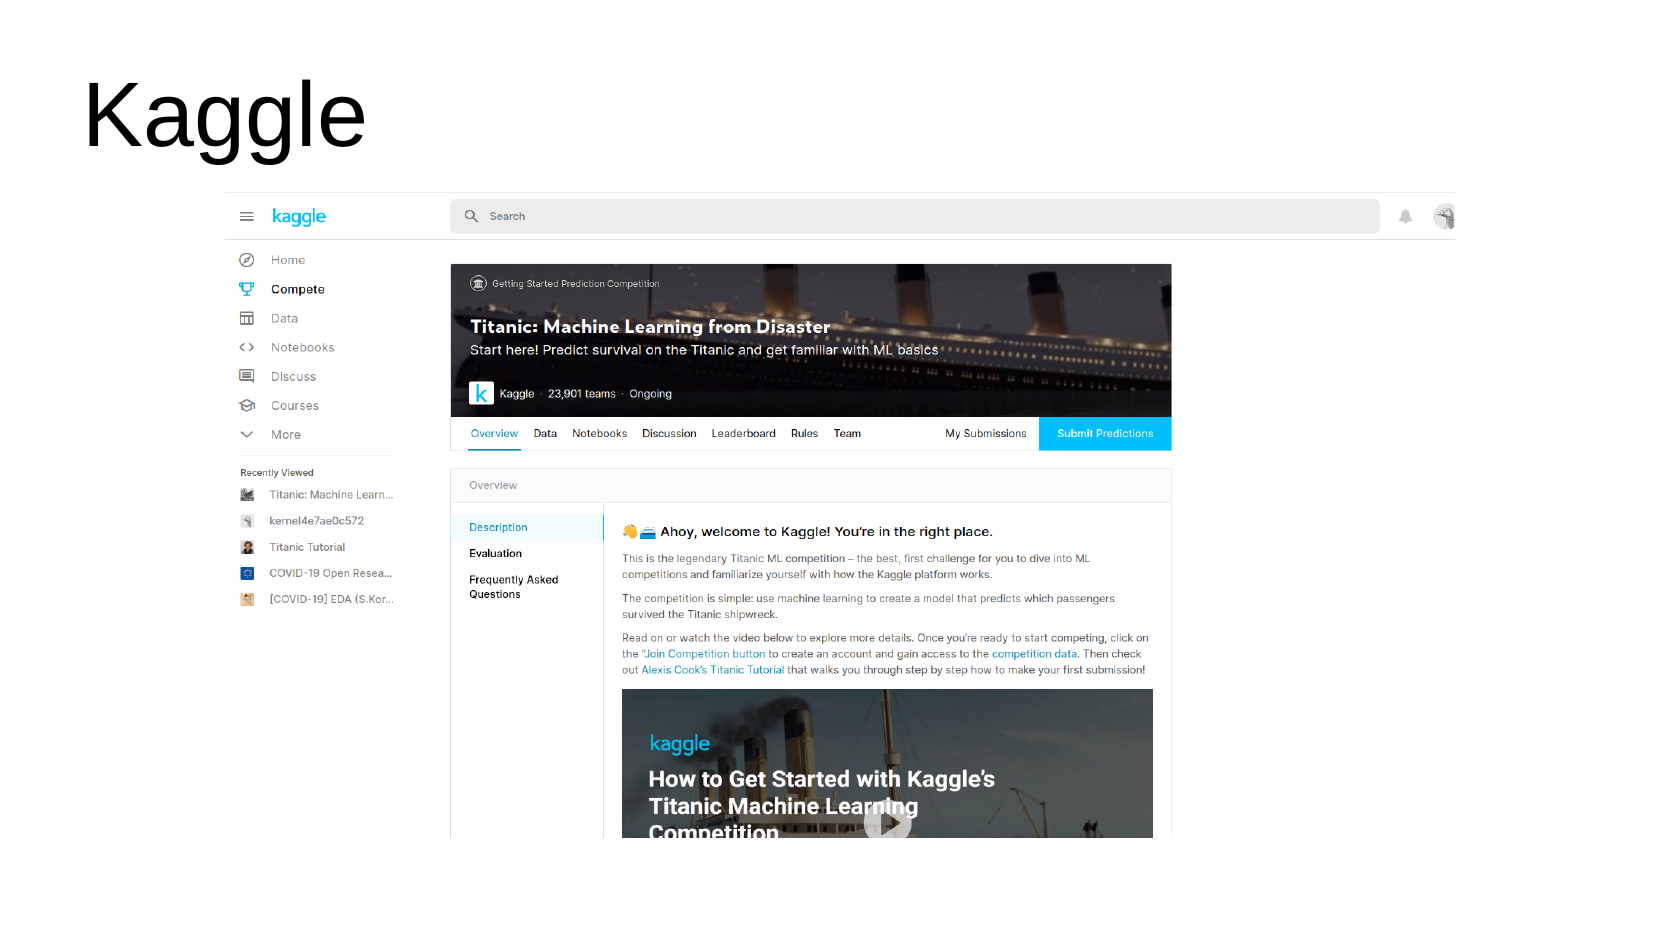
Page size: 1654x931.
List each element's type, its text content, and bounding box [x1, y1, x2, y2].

picture [225, 192, 1456, 838]
title Kaggle [82, 37, 1571, 193]
